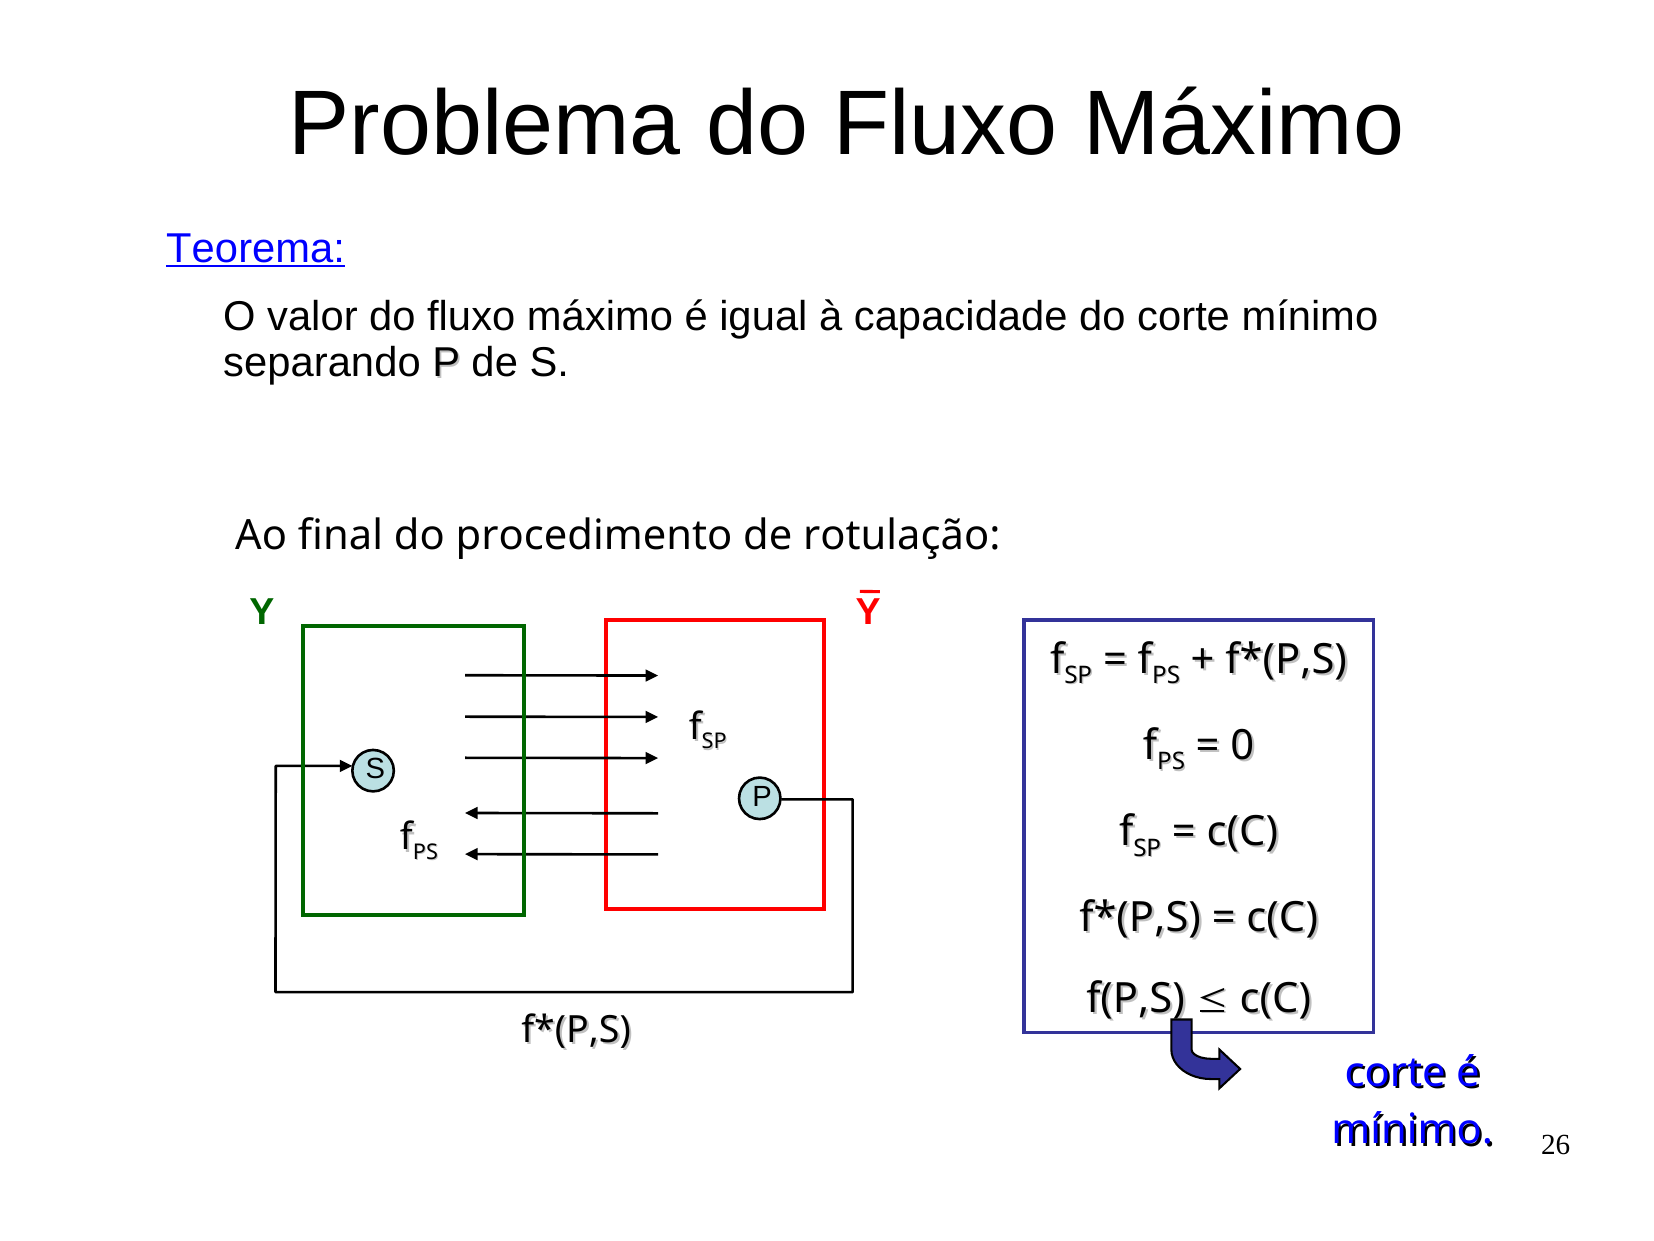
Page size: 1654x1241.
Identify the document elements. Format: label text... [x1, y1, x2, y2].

text_box f*(P,S)‏ [496, 994, 656, 1062]
text_box Y [837, 581, 899, 637]
text_box corte é mínimo. [1253, 1033, 1572, 1165]
text_box S [348, 743, 403, 791]
text_box Y [231, 581, 292, 637]
title Problema do Fluxo Máximo [261, 0, 1434, 220]
text_box P [735, 771, 790, 818]
text_box fPS [382, 801, 456, 874]
text_box Ao final do procedimento de rotulação: [220, 496, 1544, 593]
text_box fSP [671, 691, 745, 764]
text_box [1171, 1019, 1241, 1089]
text_box fSP = fPS + f*(P,S)‏ fPS = 0 fSP = c(C)‏ f*(P,S) = c(C)‏ f(P,S)  c(C)‏ [1023, 620, 1374, 1033]
list Teorema: O valor do fluxo máximo é igual à capacidade do corte mínimo separando P de S. [151, 220, 1475, 496]
